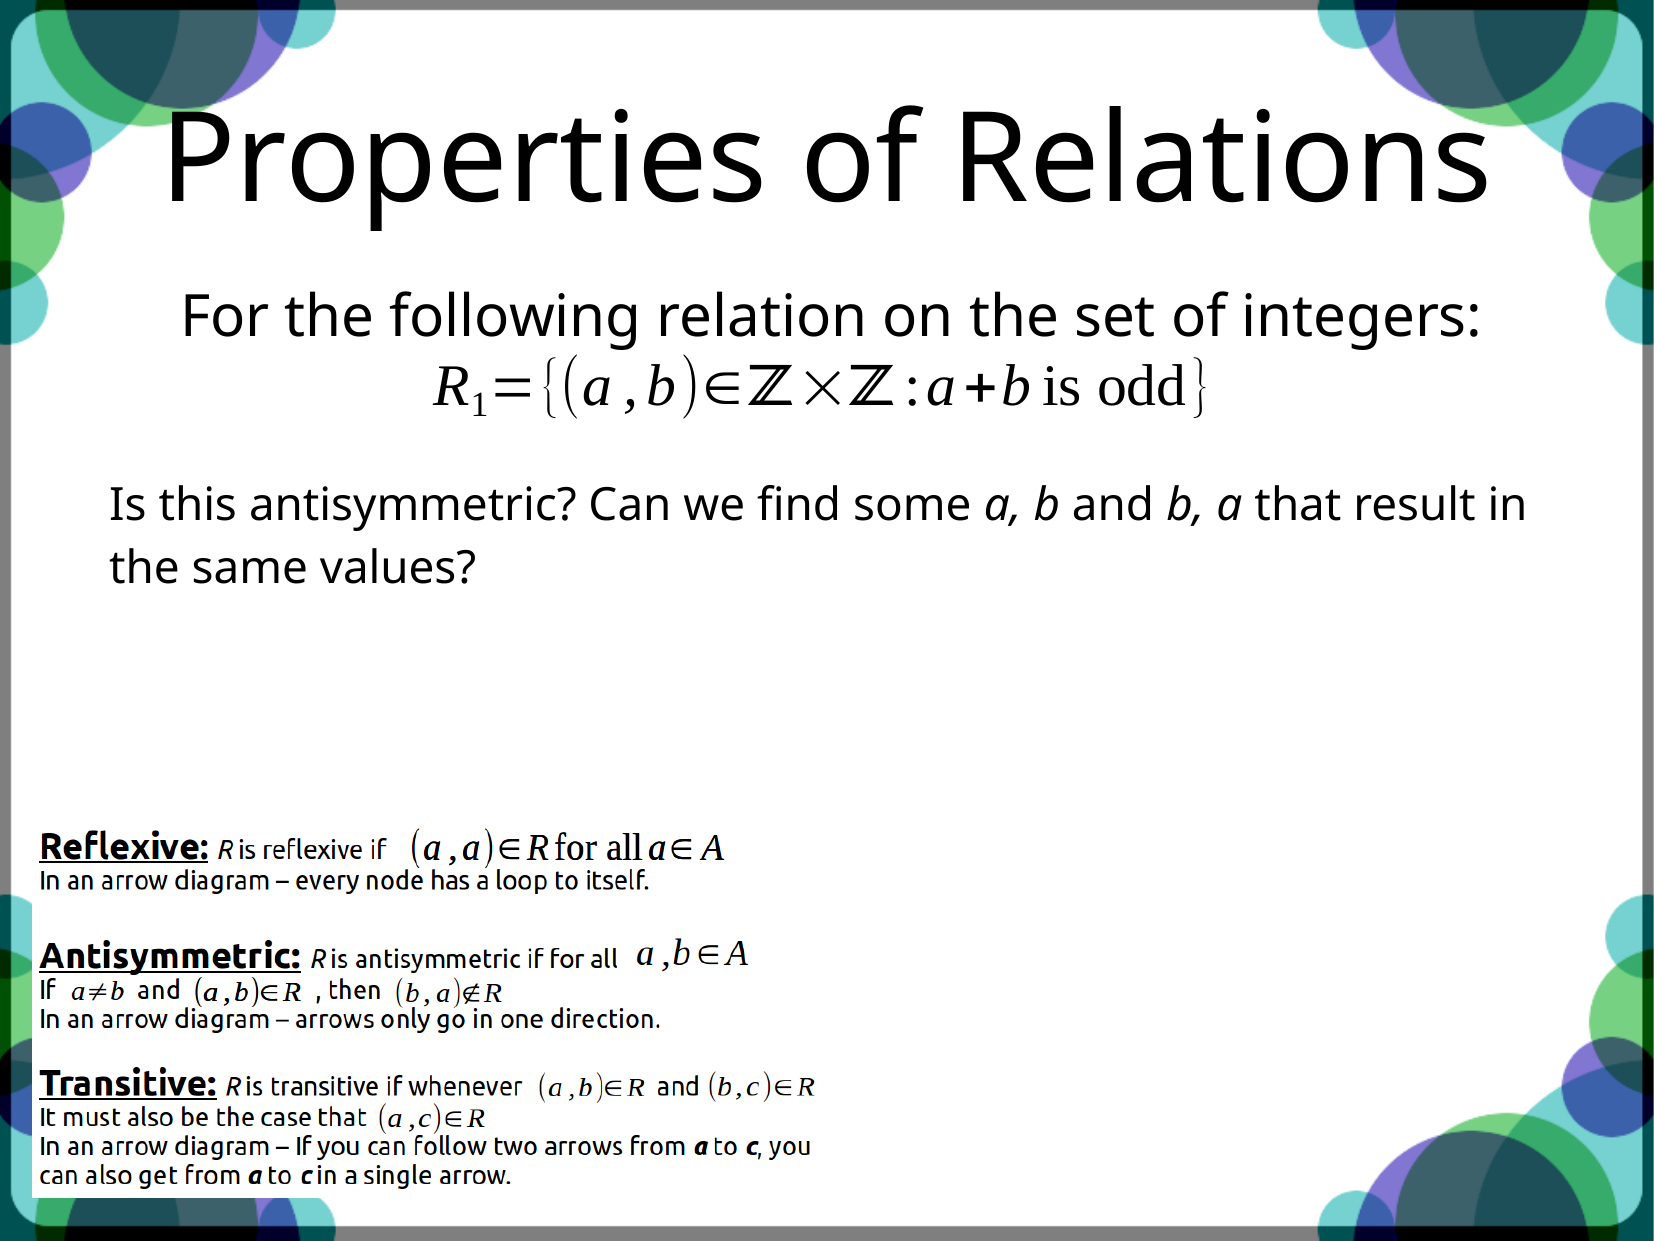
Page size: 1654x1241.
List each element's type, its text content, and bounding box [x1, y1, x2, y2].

text_box Is this antisymmetric? Can we find some a, b and b, a that result in the same values? [94, 464, 1563, 726]
text_box For the following relation on the set of integers: [173, 274, 1489, 387]
chart [414, 350, 1229, 427]
picture [0, 0, 1654, 1241]
title Properties of Relations [82, 49, 1571, 257]
